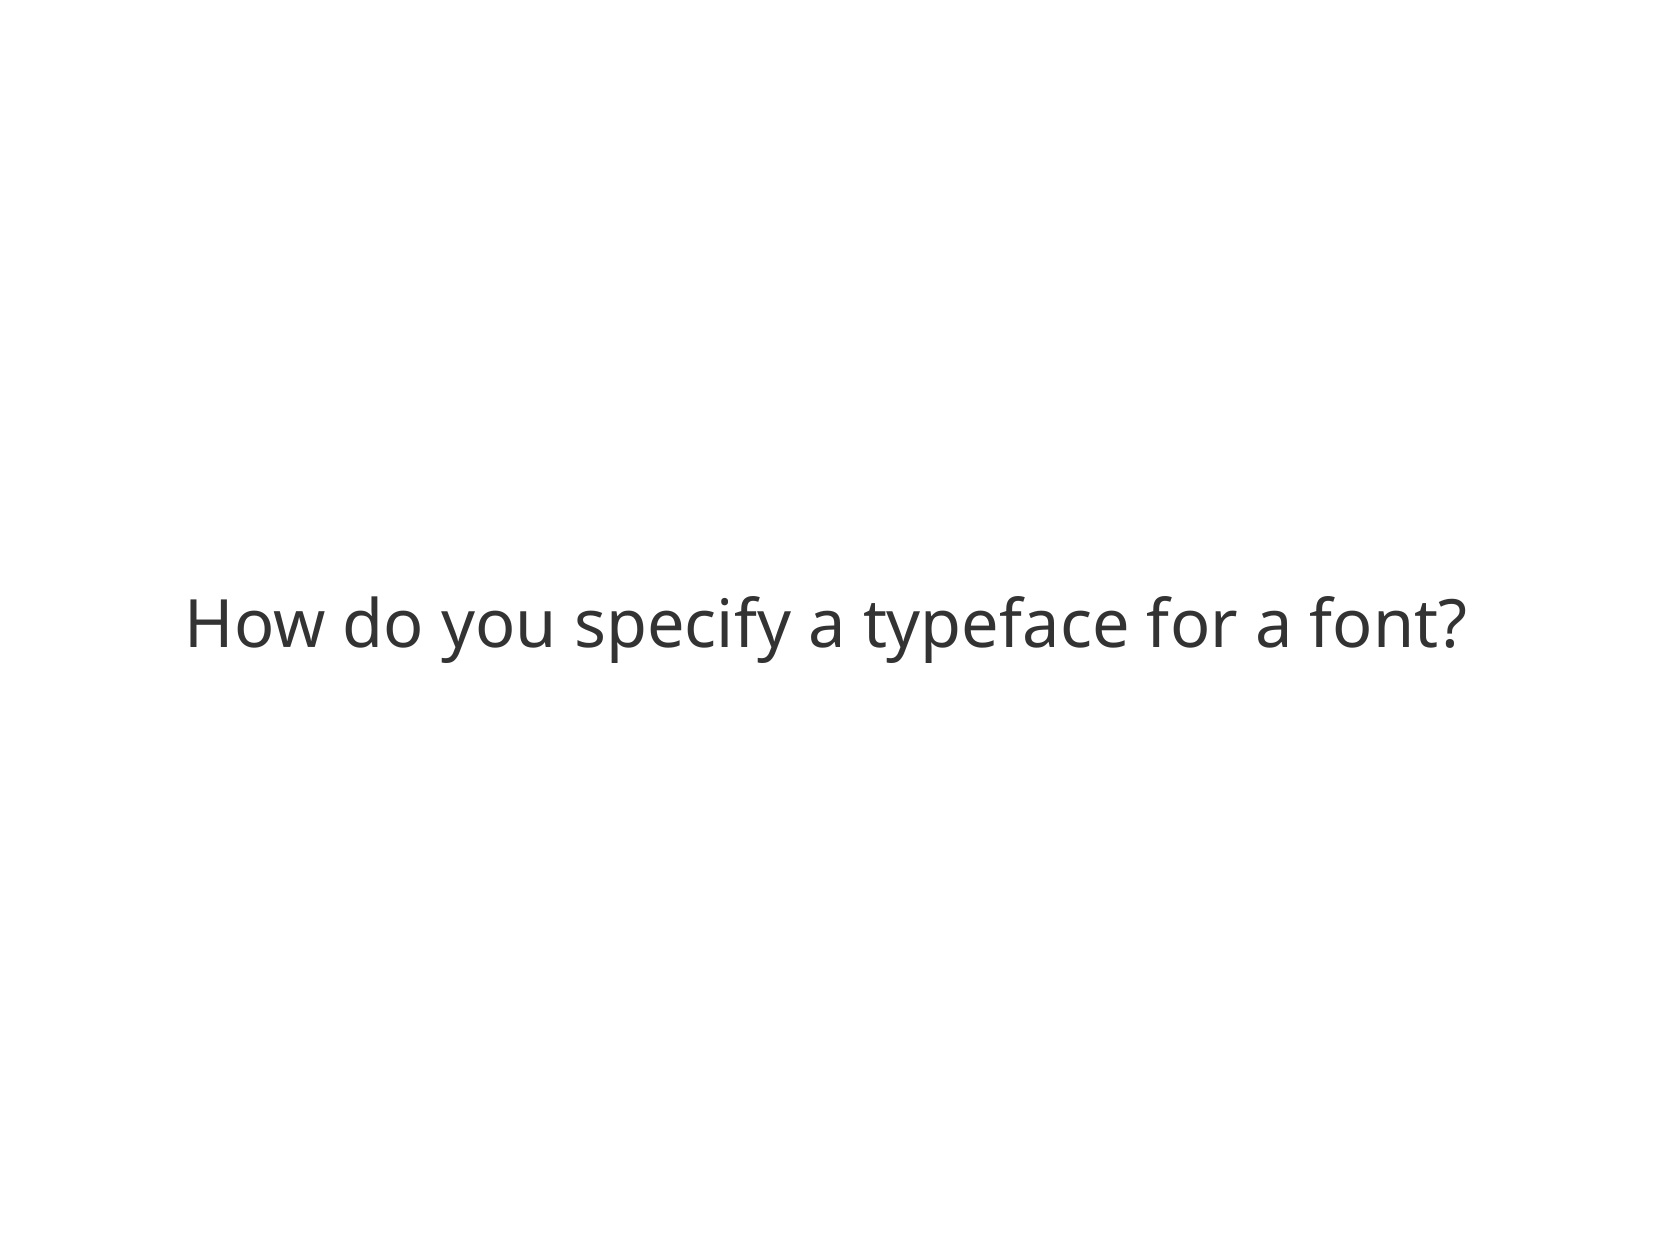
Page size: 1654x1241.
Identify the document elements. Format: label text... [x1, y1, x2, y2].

subtitle How do you specify a typeface for a font? [82, 49, 1571, 1193]
